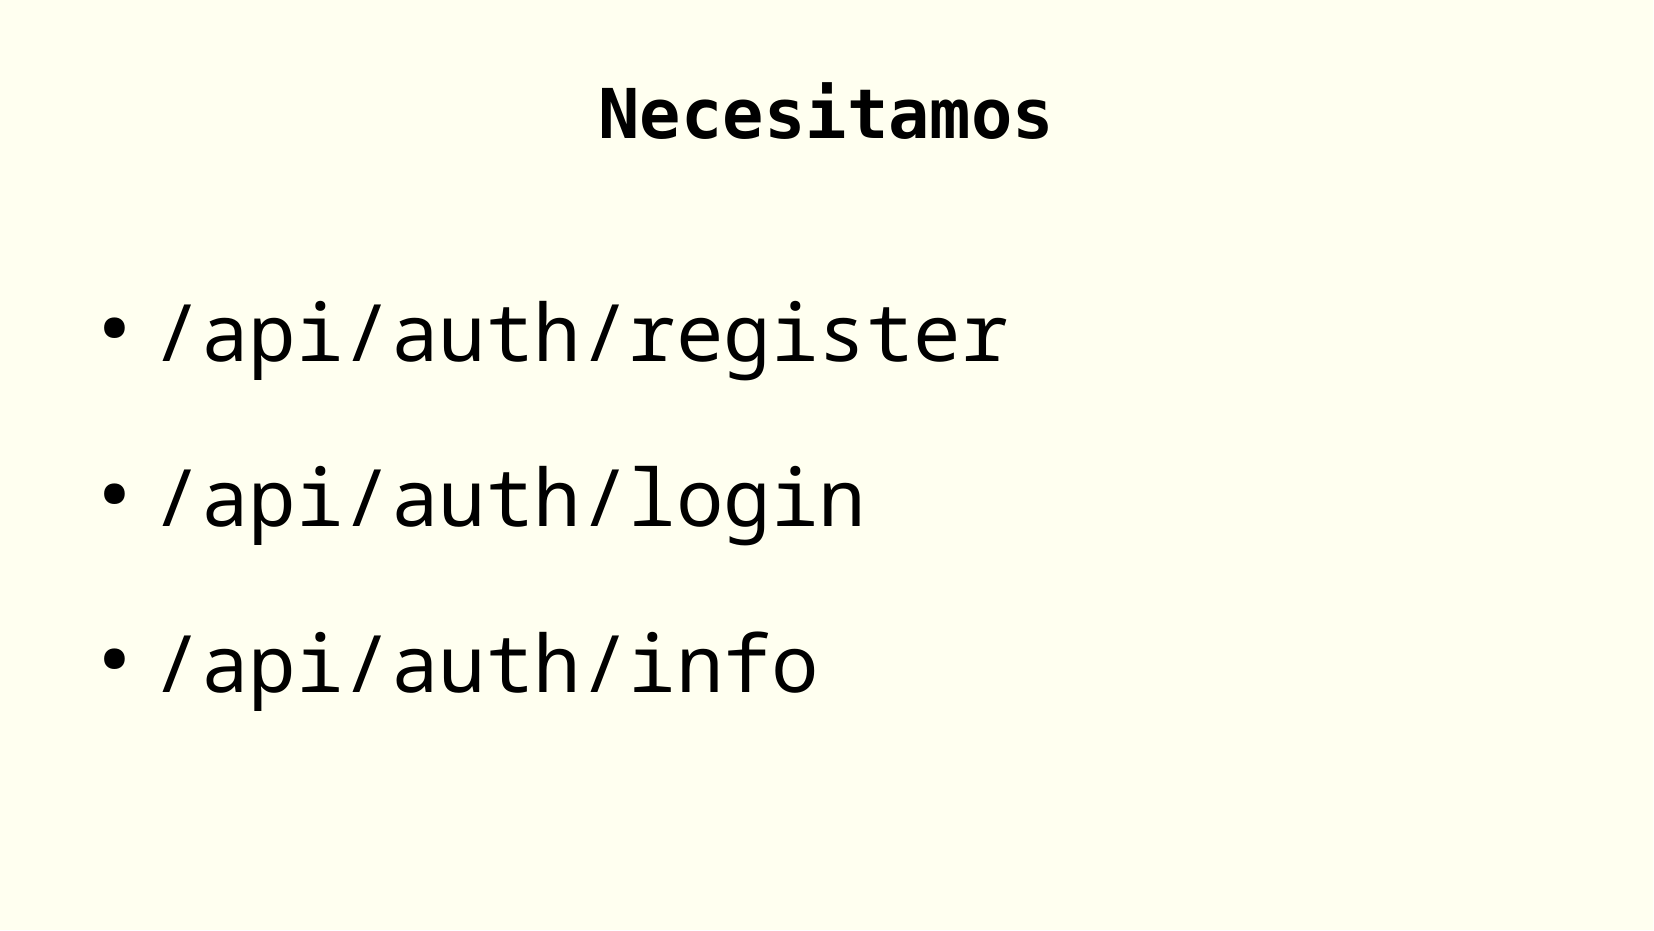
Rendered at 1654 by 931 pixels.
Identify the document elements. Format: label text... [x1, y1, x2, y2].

title Necesitamos [82, 37, 1571, 193]
list /api/auth/register /api/auth/login /api/auth/info [82, 276, 1571, 817]
